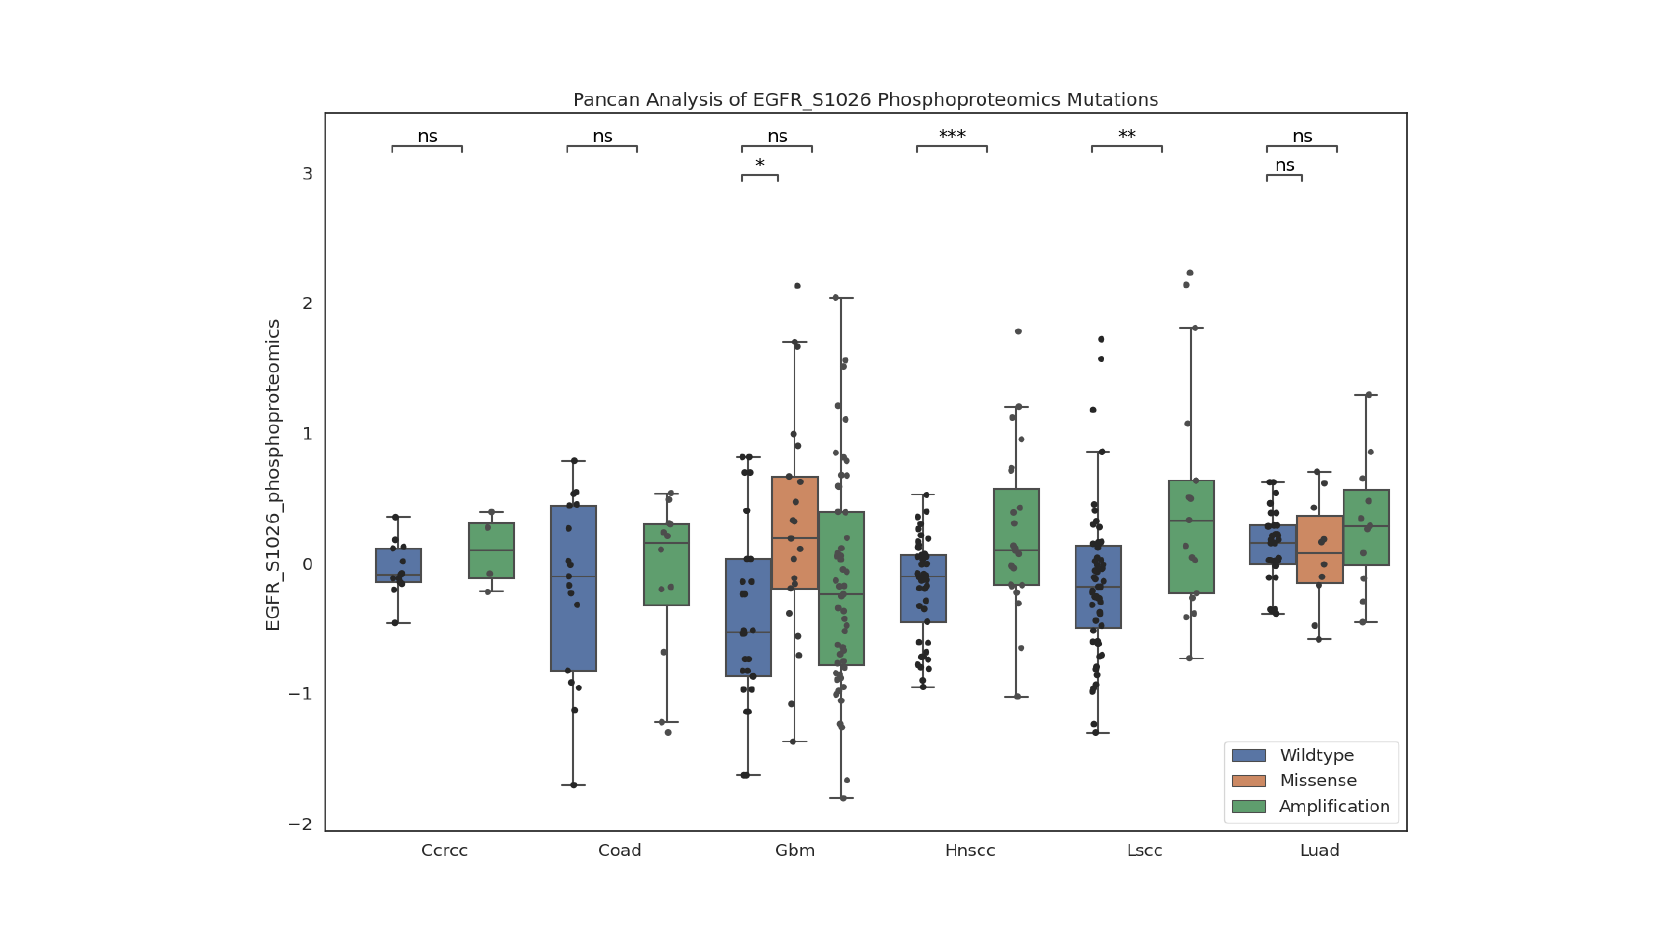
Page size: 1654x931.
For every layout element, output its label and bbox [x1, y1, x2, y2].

picture [150, 1, 1546, 931]
